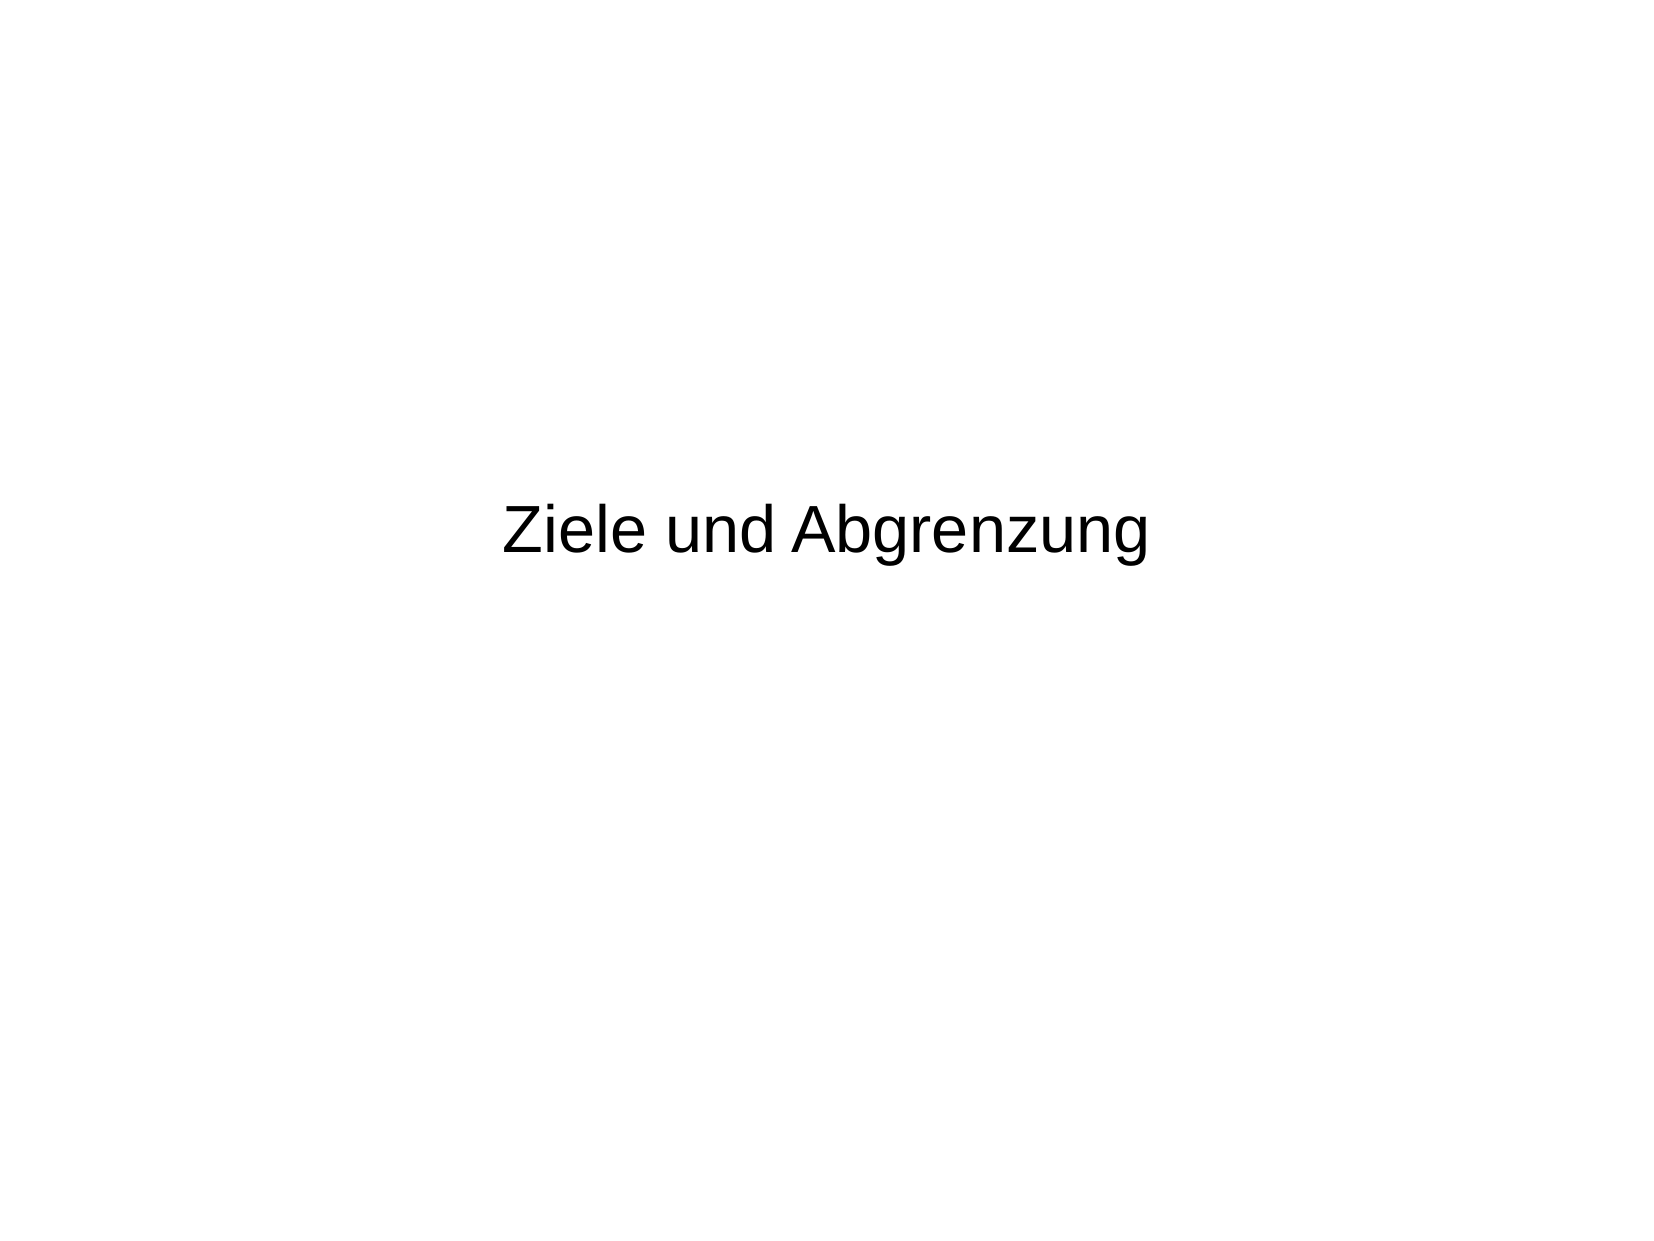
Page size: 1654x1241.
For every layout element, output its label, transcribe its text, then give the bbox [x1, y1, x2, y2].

subtitle Ziele und Abgrenzung [82, 49, 1571, 1010]
